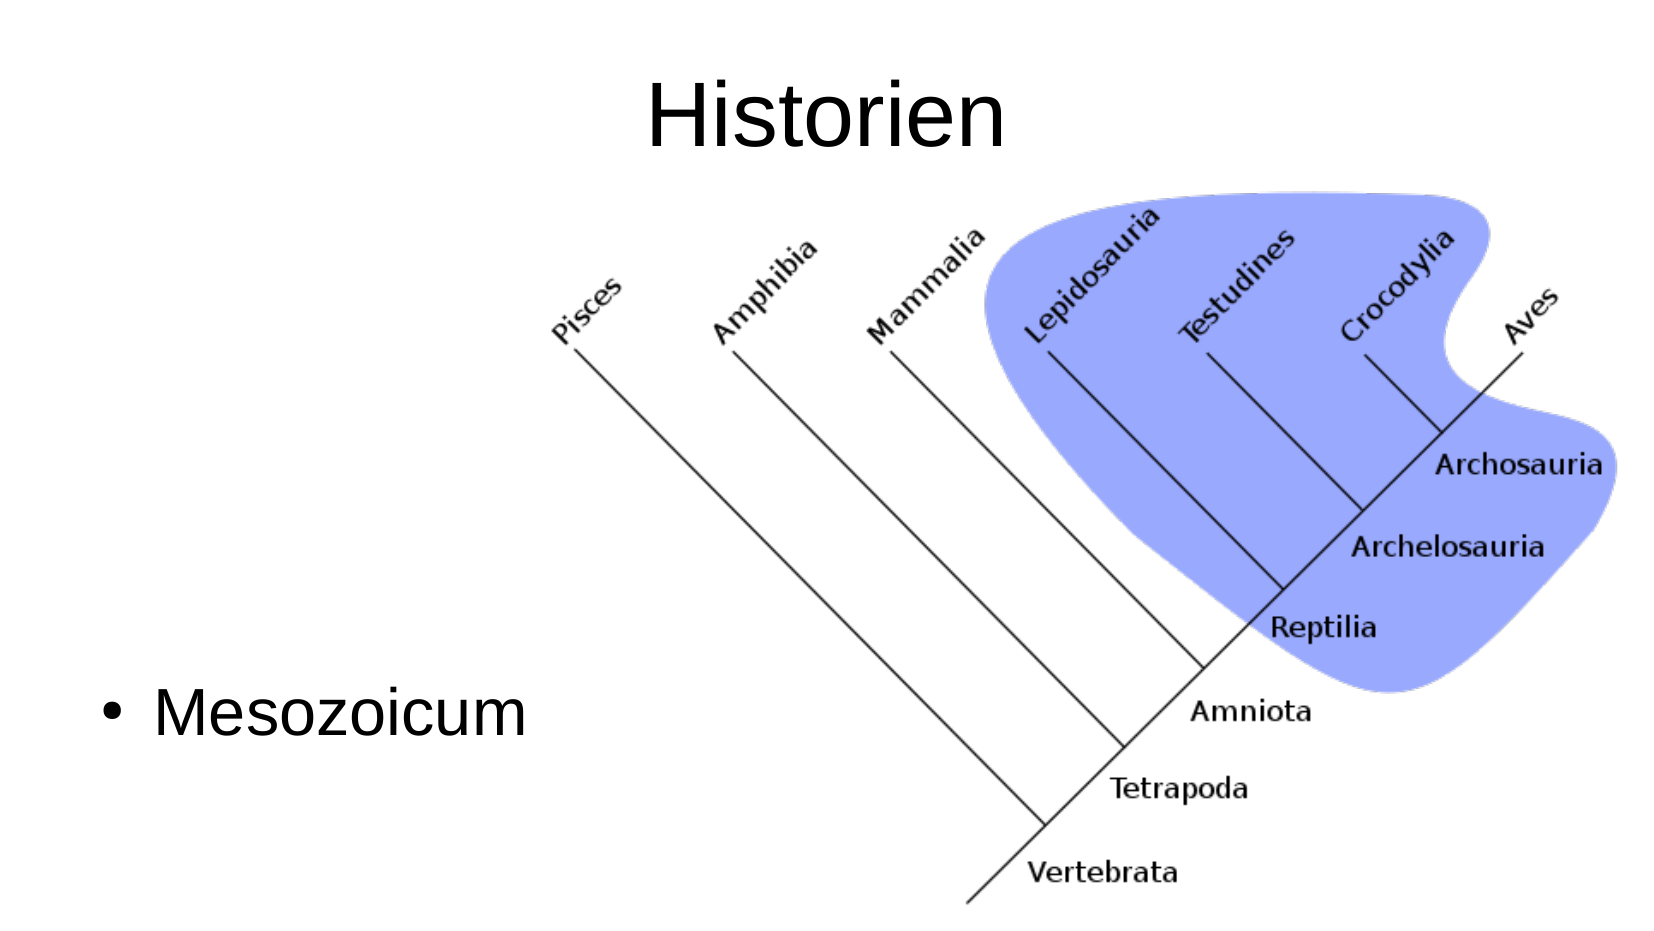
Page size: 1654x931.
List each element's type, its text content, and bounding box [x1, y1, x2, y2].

title Historien [82, 37, 1571, 193]
picture [540, 180, 1636, 916]
list Mesozoicum [82, 675, 540, 758]
